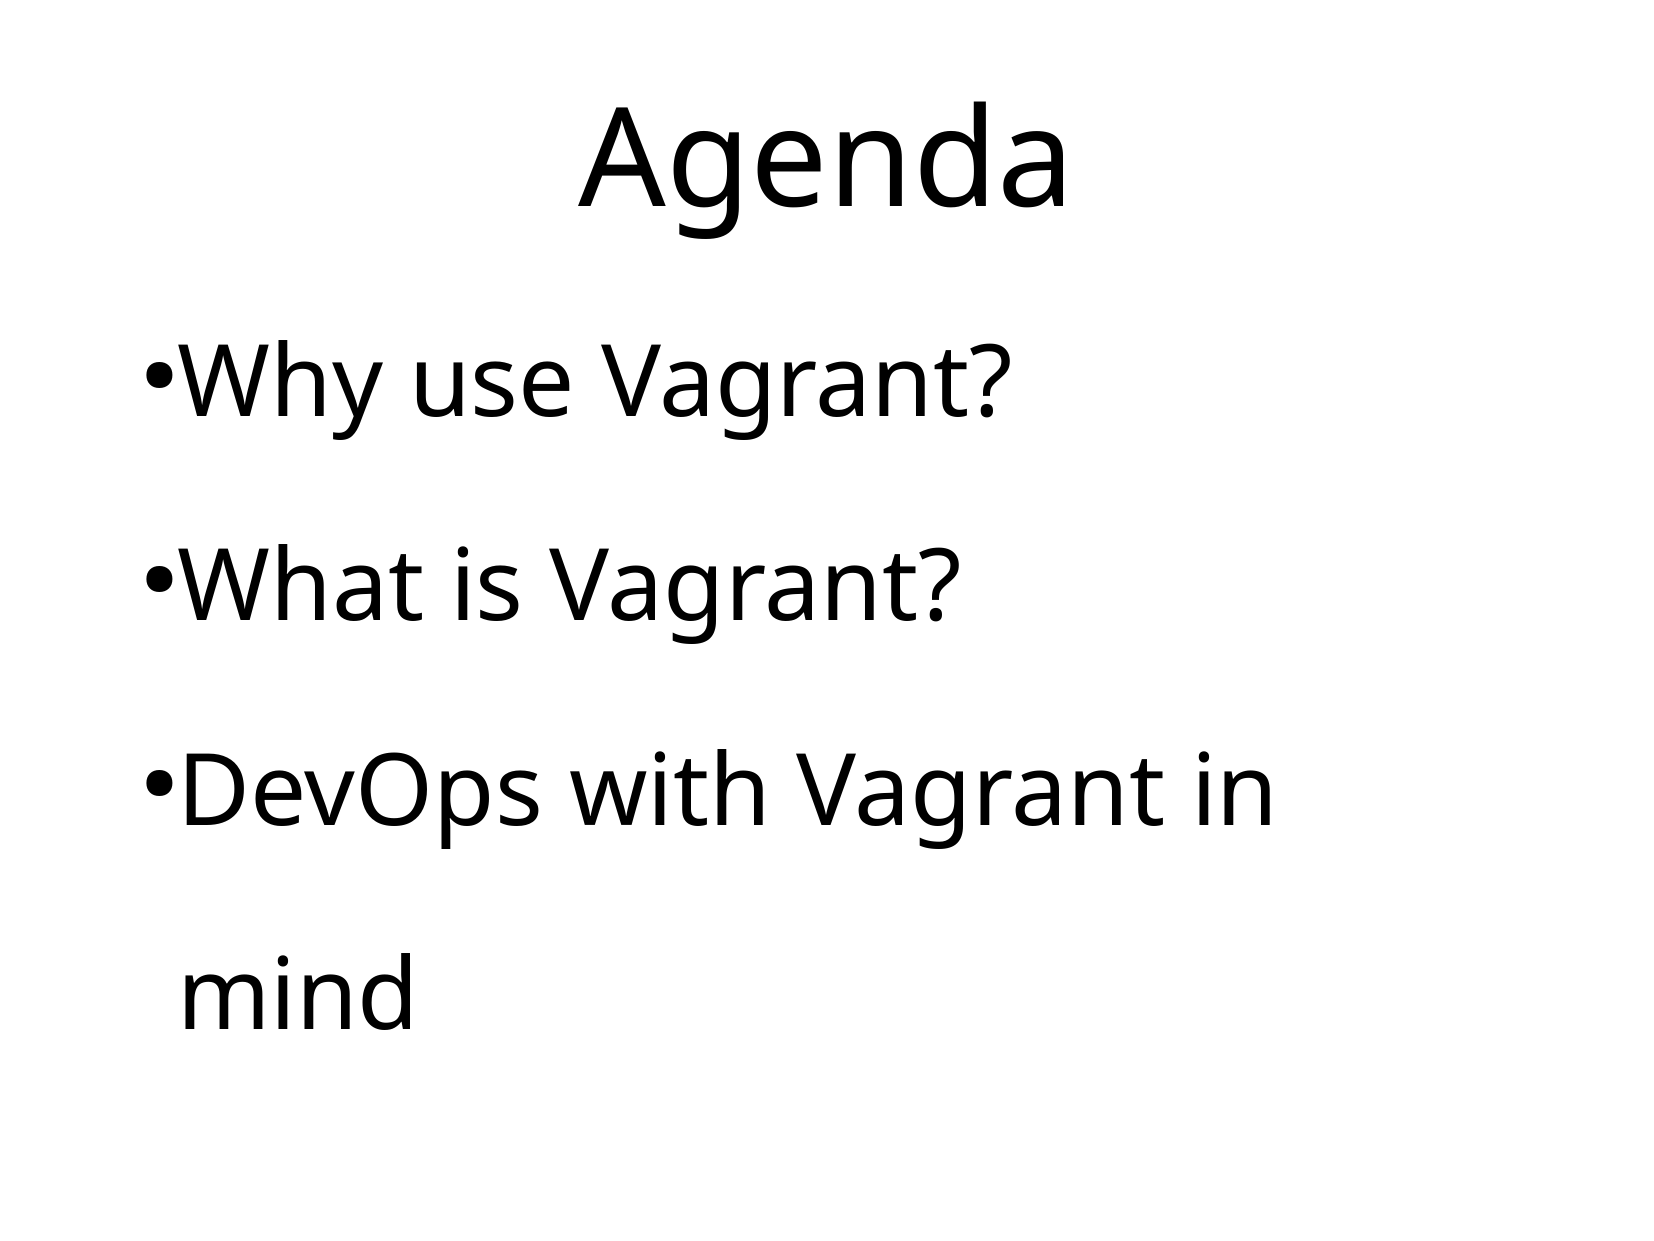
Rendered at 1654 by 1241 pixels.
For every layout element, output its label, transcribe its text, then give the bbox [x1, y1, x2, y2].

title Agenda [82, 49, 1571, 257]
subtitle Why use Vagrant? What is Vagrant? DevOps with Vagrant in mind [82, 290, 1571, 1010]
